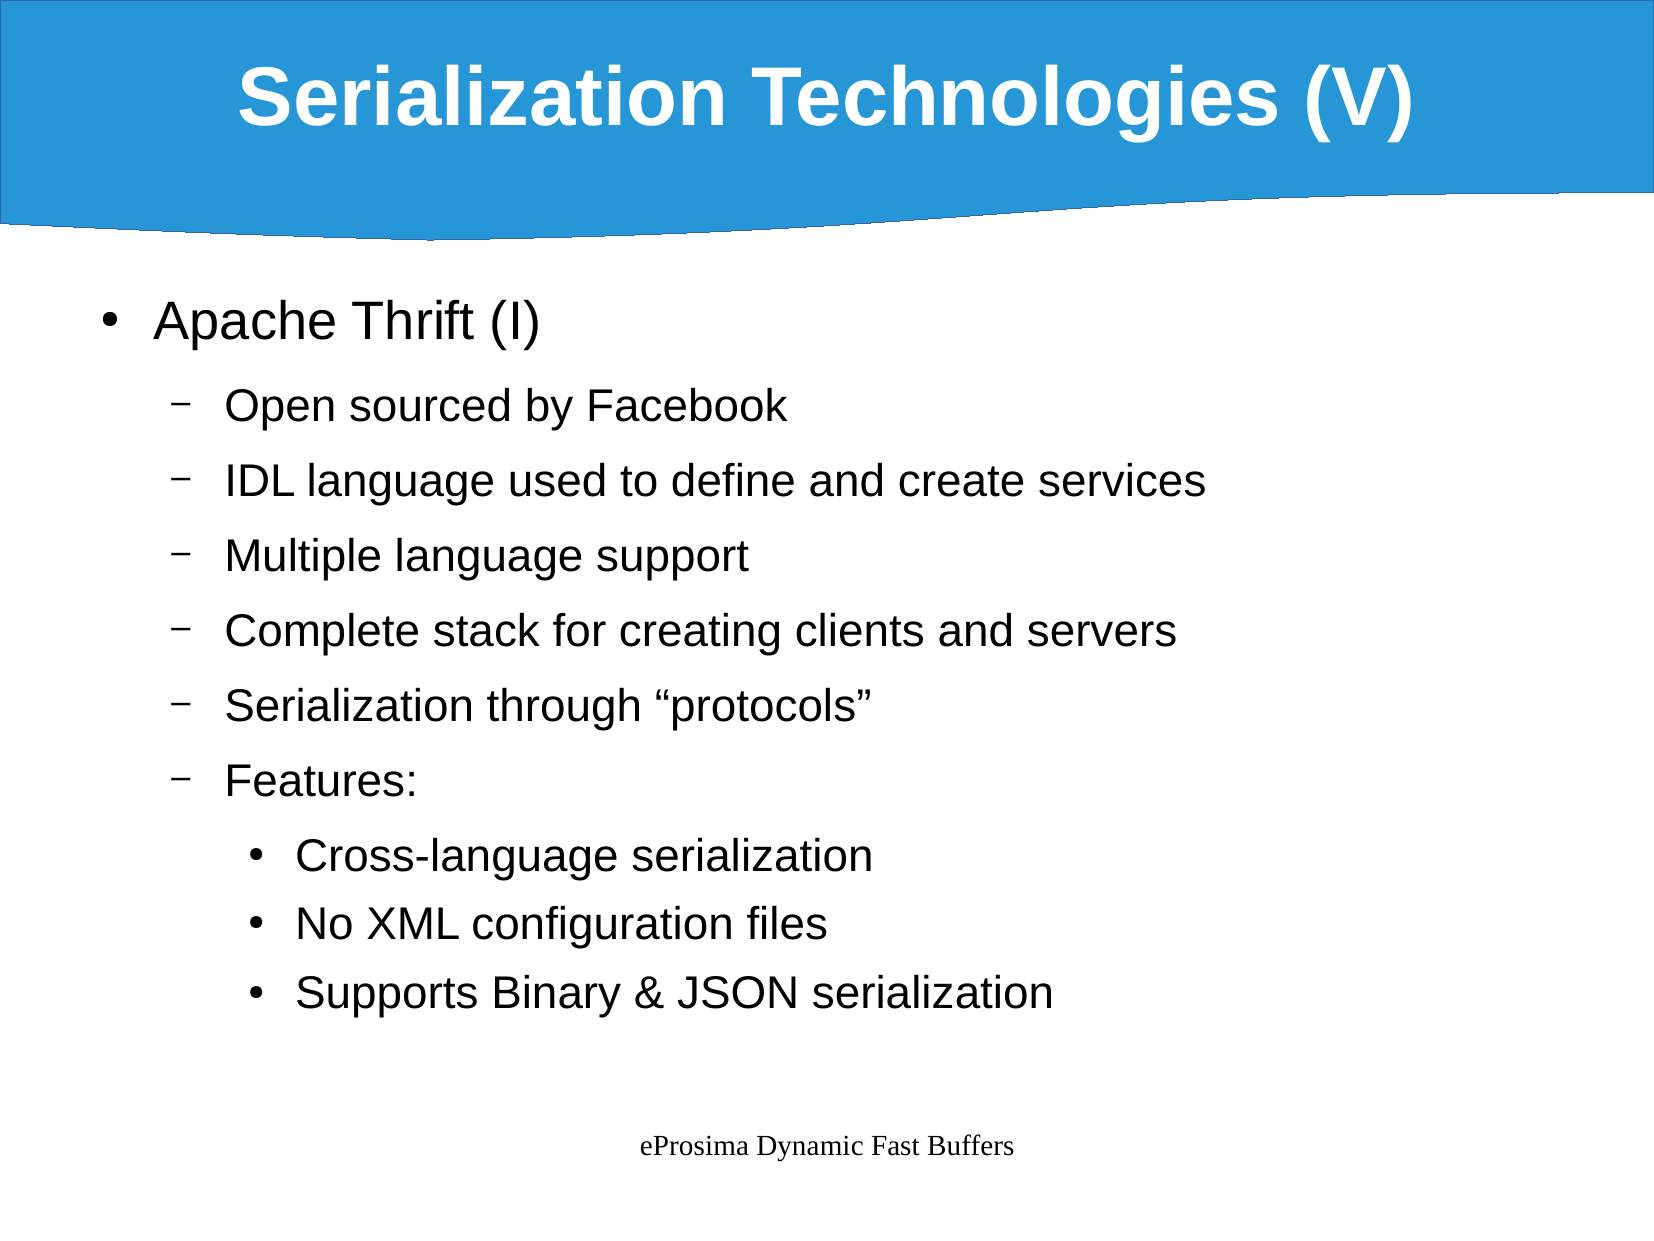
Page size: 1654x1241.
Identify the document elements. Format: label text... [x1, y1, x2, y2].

list Apache Thrift (I) Open sourced by Facebook IDL language used to define and create services Multiple language support Complete stack for creating clients and servers Serialization through “protocols” Features: Cross-language serialization No XML configuration files Supports Binary & JSON serialization [82, 290, 1571, 1141]
text_box Serialization Technologies (V) [0, 0, 1654, 241]
